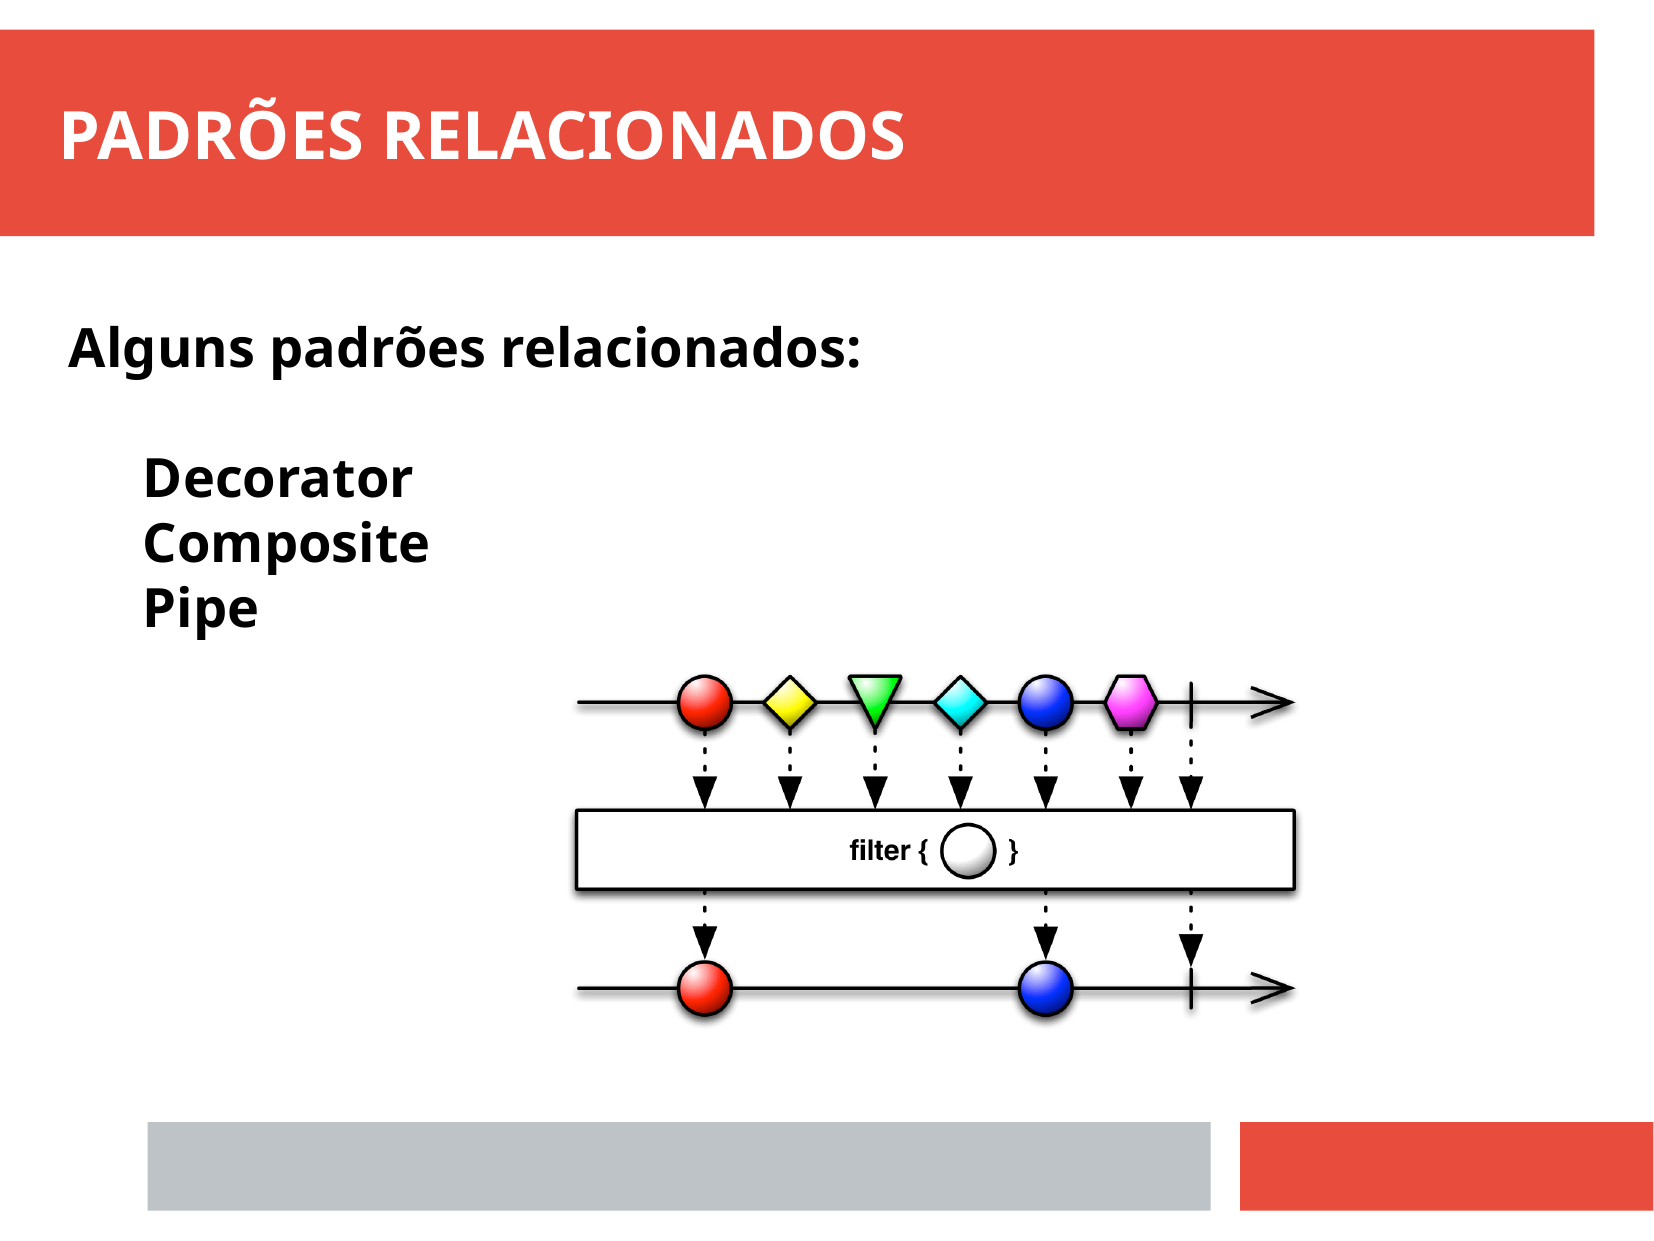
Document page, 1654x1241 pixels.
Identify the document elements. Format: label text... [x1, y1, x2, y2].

text_box PADRÕES RELACIONADOS [59, 59, 1595, 207]
text_box Alguns padrões relacionados: Decorator Composite Pipe [54, 306, 1004, 653]
picture [557, 666, 1314, 1033]
